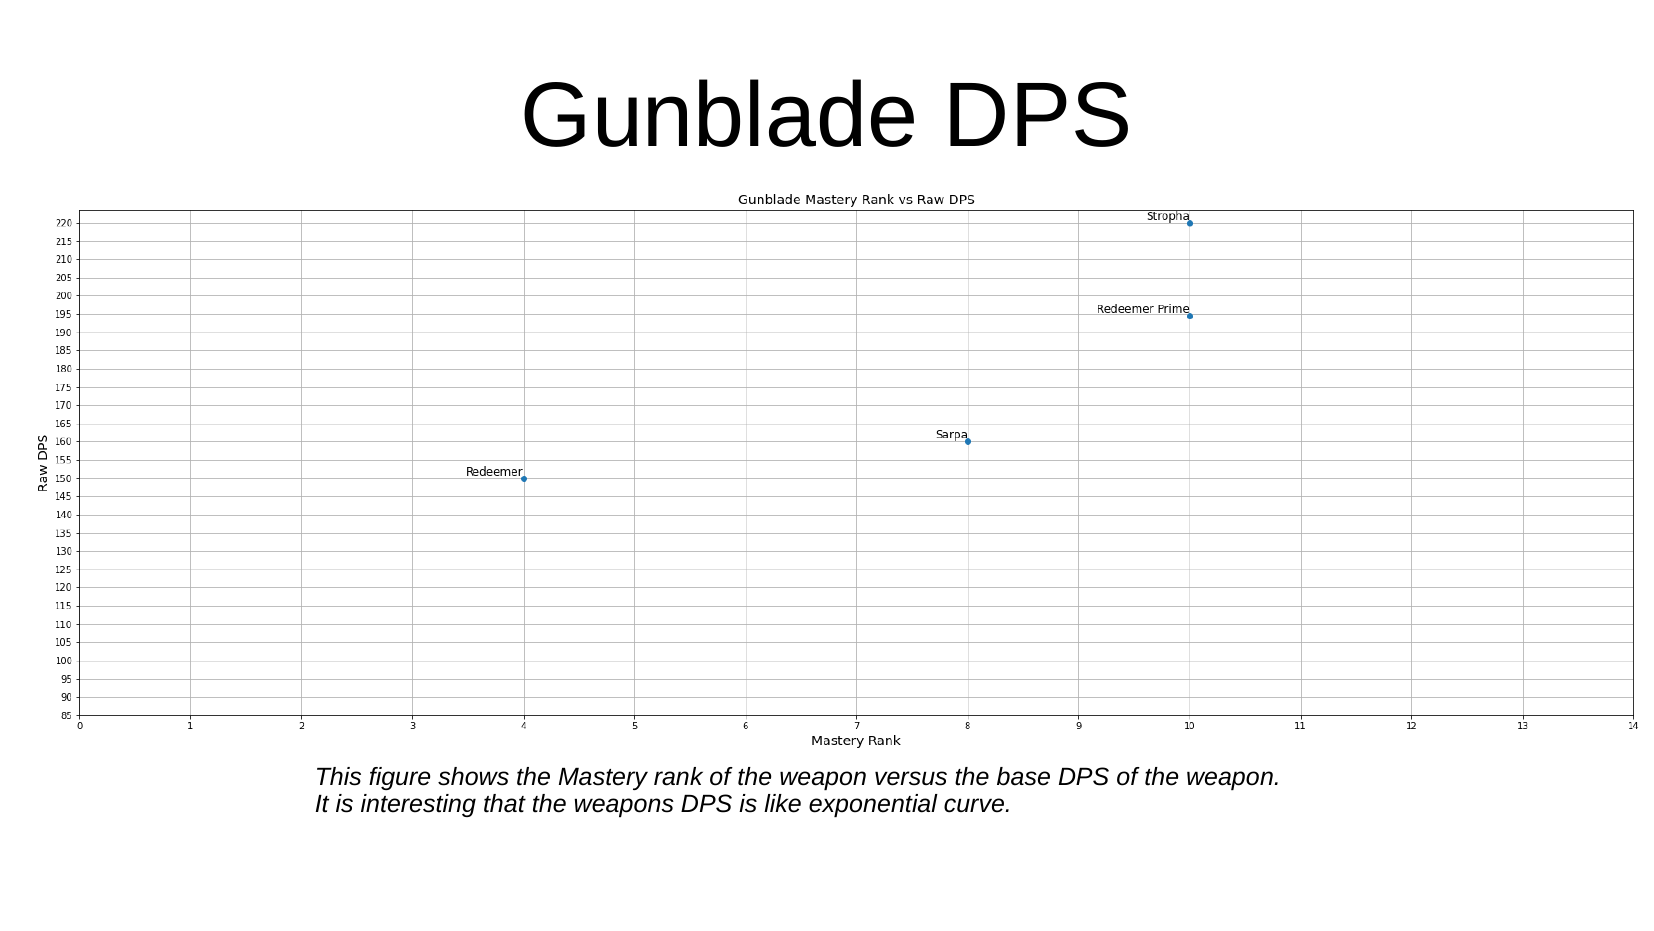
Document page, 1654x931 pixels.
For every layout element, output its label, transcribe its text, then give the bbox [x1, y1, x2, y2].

text_box This figure shows the Mastery rank of the weapon versus the base DPS of the weapon. It is interesting that the weapons DPS is like exponential curve. [300, 754, 1299, 826]
title Gunblade DPS [82, 37, 1571, 187]
picture [31, 187, 1645, 754]
